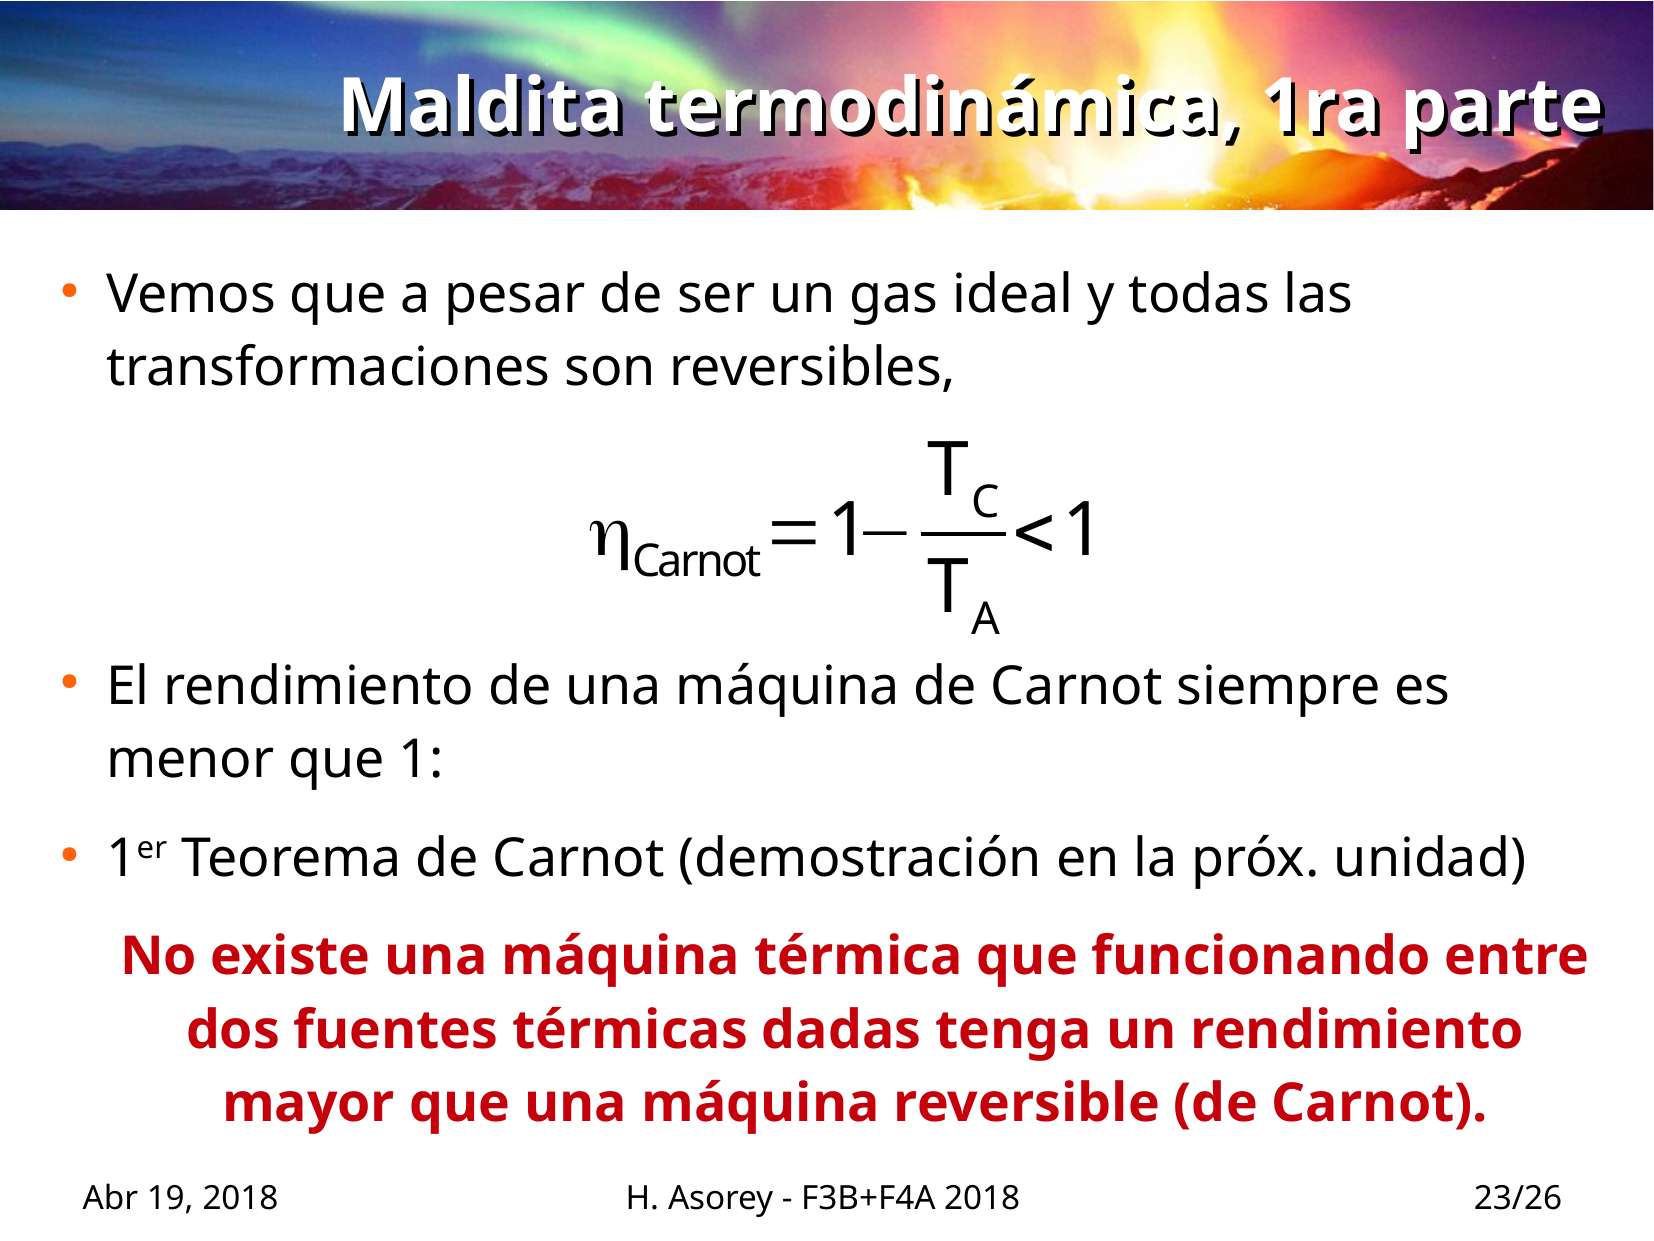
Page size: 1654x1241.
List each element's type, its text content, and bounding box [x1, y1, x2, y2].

list Vemos que a pesar de ser un gas ideal y todas las transformaciones son reversibles, El rendimiento de una máquina de Carnot siempre es menor que 1: 1er Teorema de Carnot (demostración en la próx. unidad) No existe una máquina térmica que funcionando entre dos fuentes térmicas dadas tenga un rendimiento mayor que una máquina reversible (de Carnot). [45, 255, 1606, 1156]
chart [580, 423, 1096, 646]
picture [0, 1, 1654, 210]
title Maldita termodinámica, 1ra parte [45, 15, 1606, 191]
